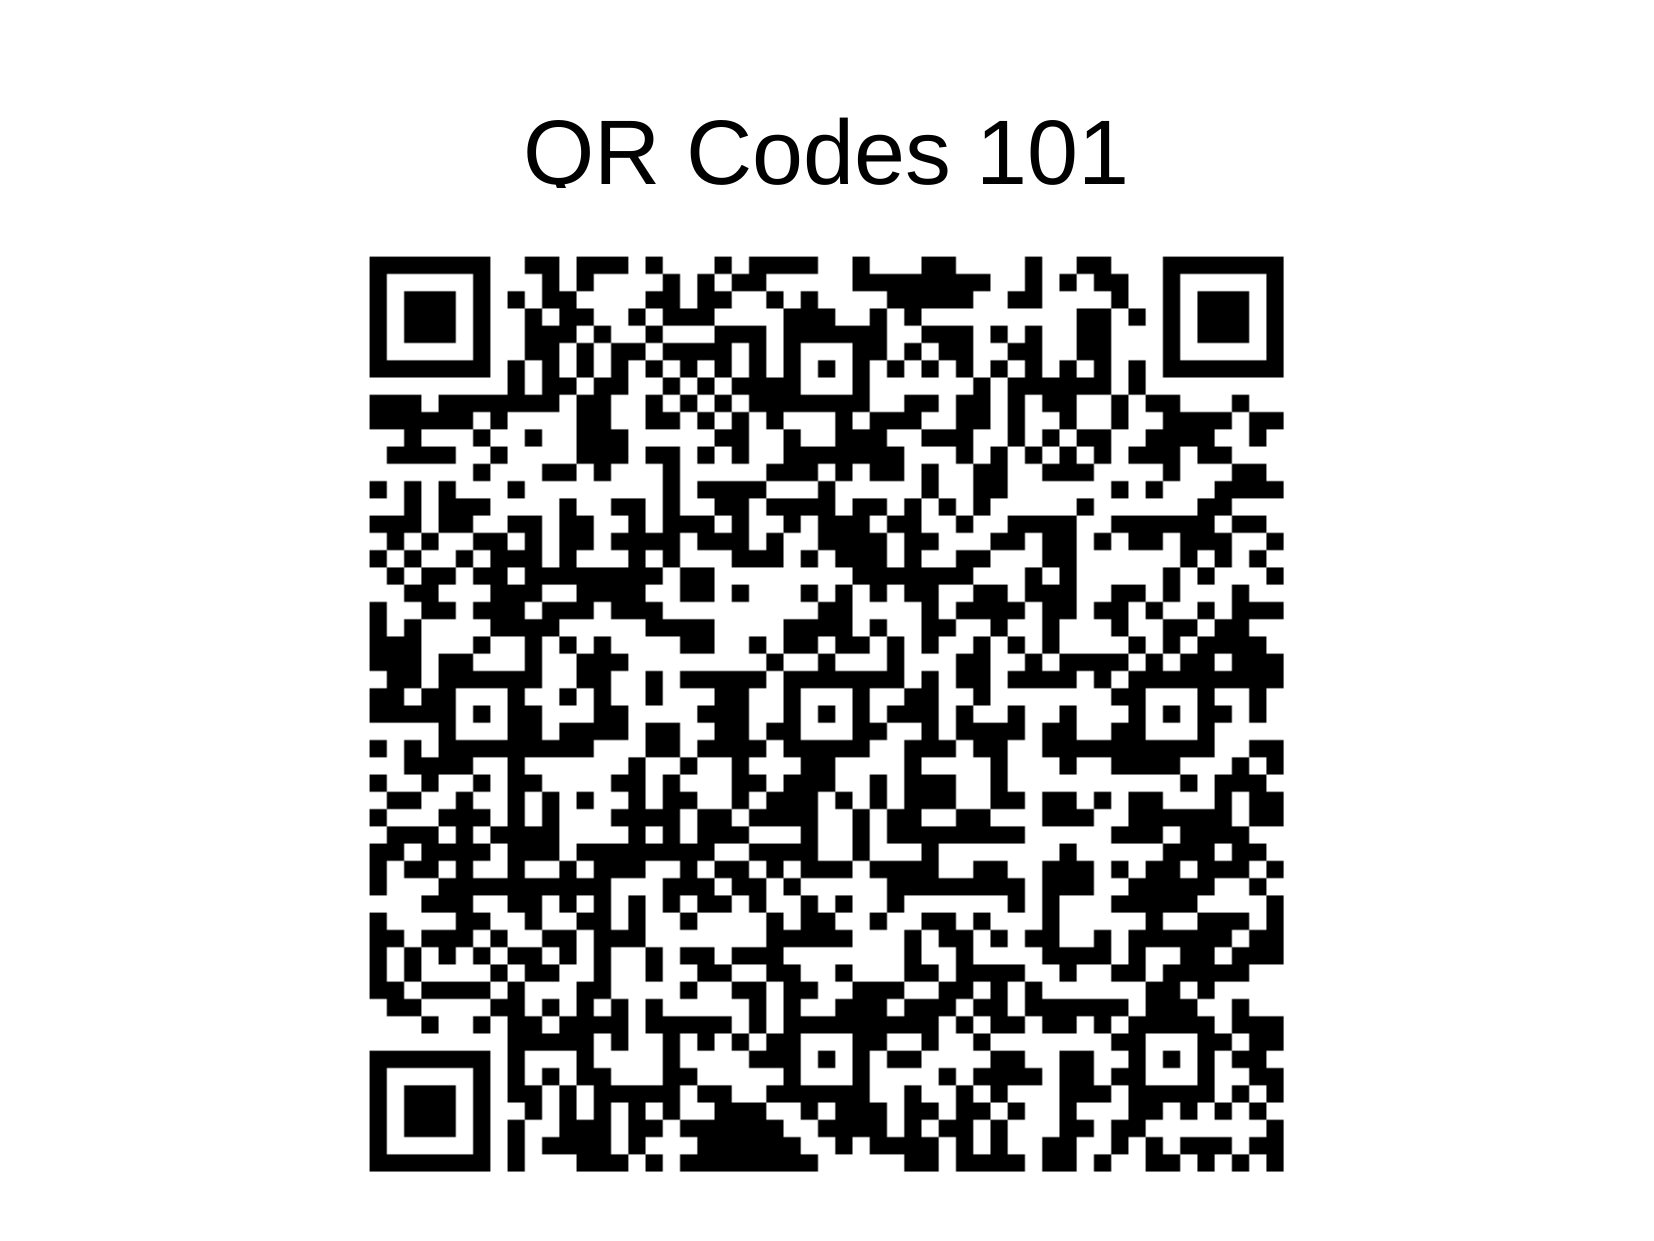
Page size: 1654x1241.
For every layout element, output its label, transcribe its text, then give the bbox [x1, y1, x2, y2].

title QR Codes 101 [82, 49, 1571, 257]
picture [301, 188, 1353, 1241]
